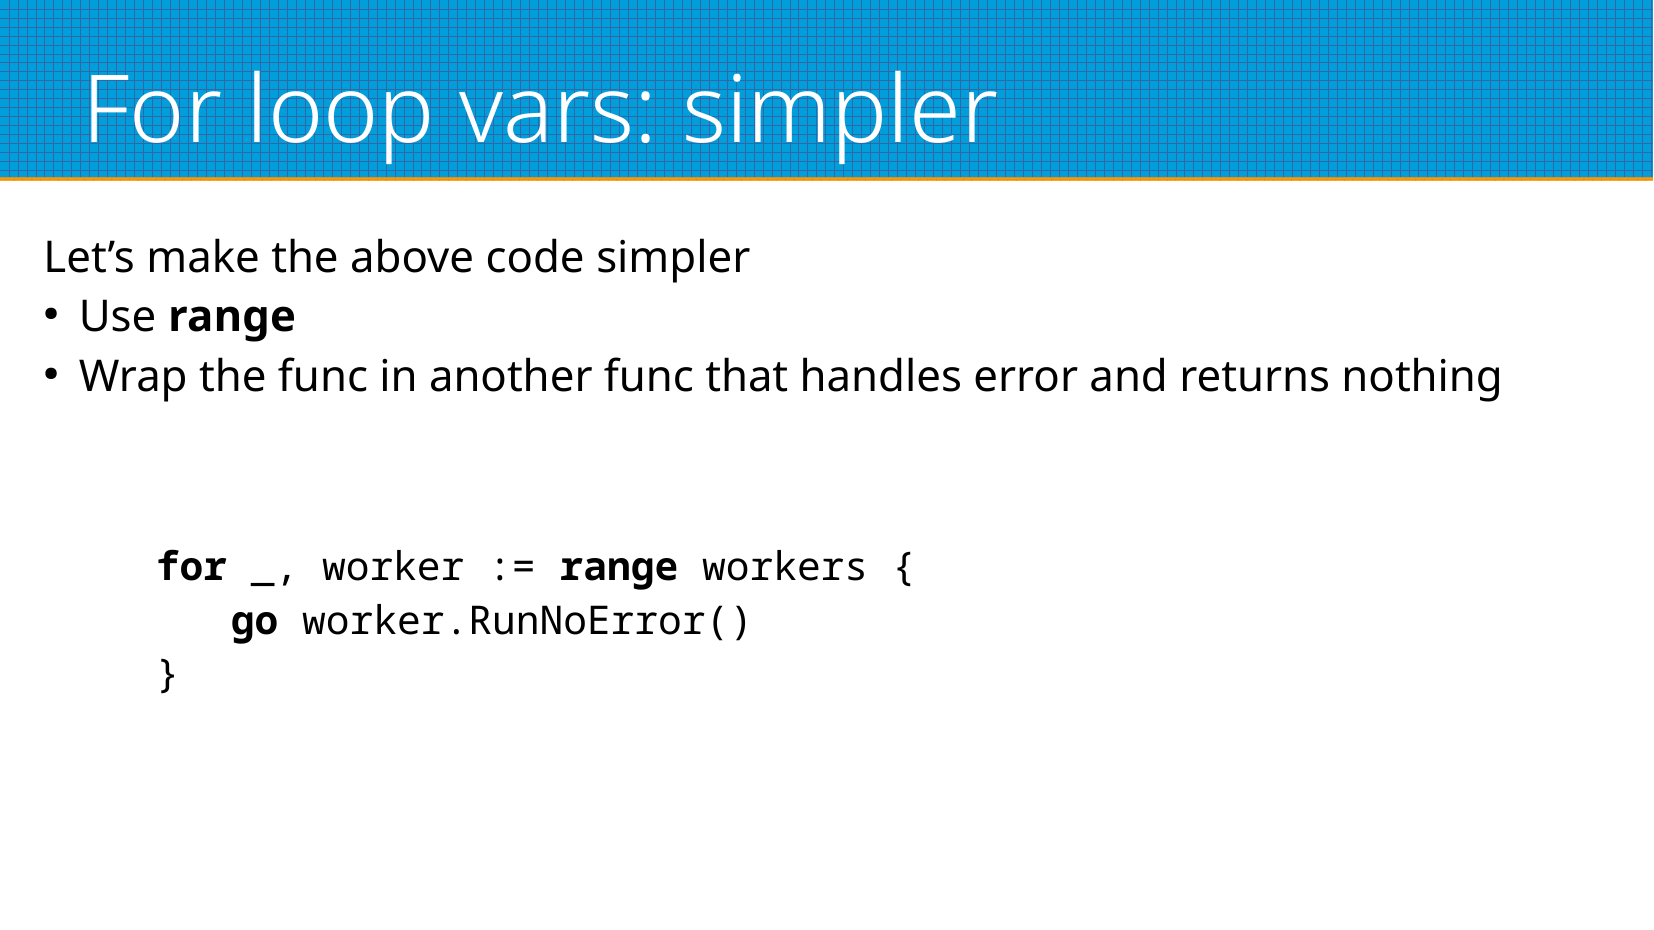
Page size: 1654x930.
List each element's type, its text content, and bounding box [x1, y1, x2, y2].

title For loop vars: simpler [82, 14, 1571, 171]
text_box for _, worker := range workers { go worker.RunNoError() } [150, 449, 1378, 788]
text_box Let’s make the above code simpler Use range Wrap the func in another func that handles error and returns nothing [37, 219, 1509, 470]
